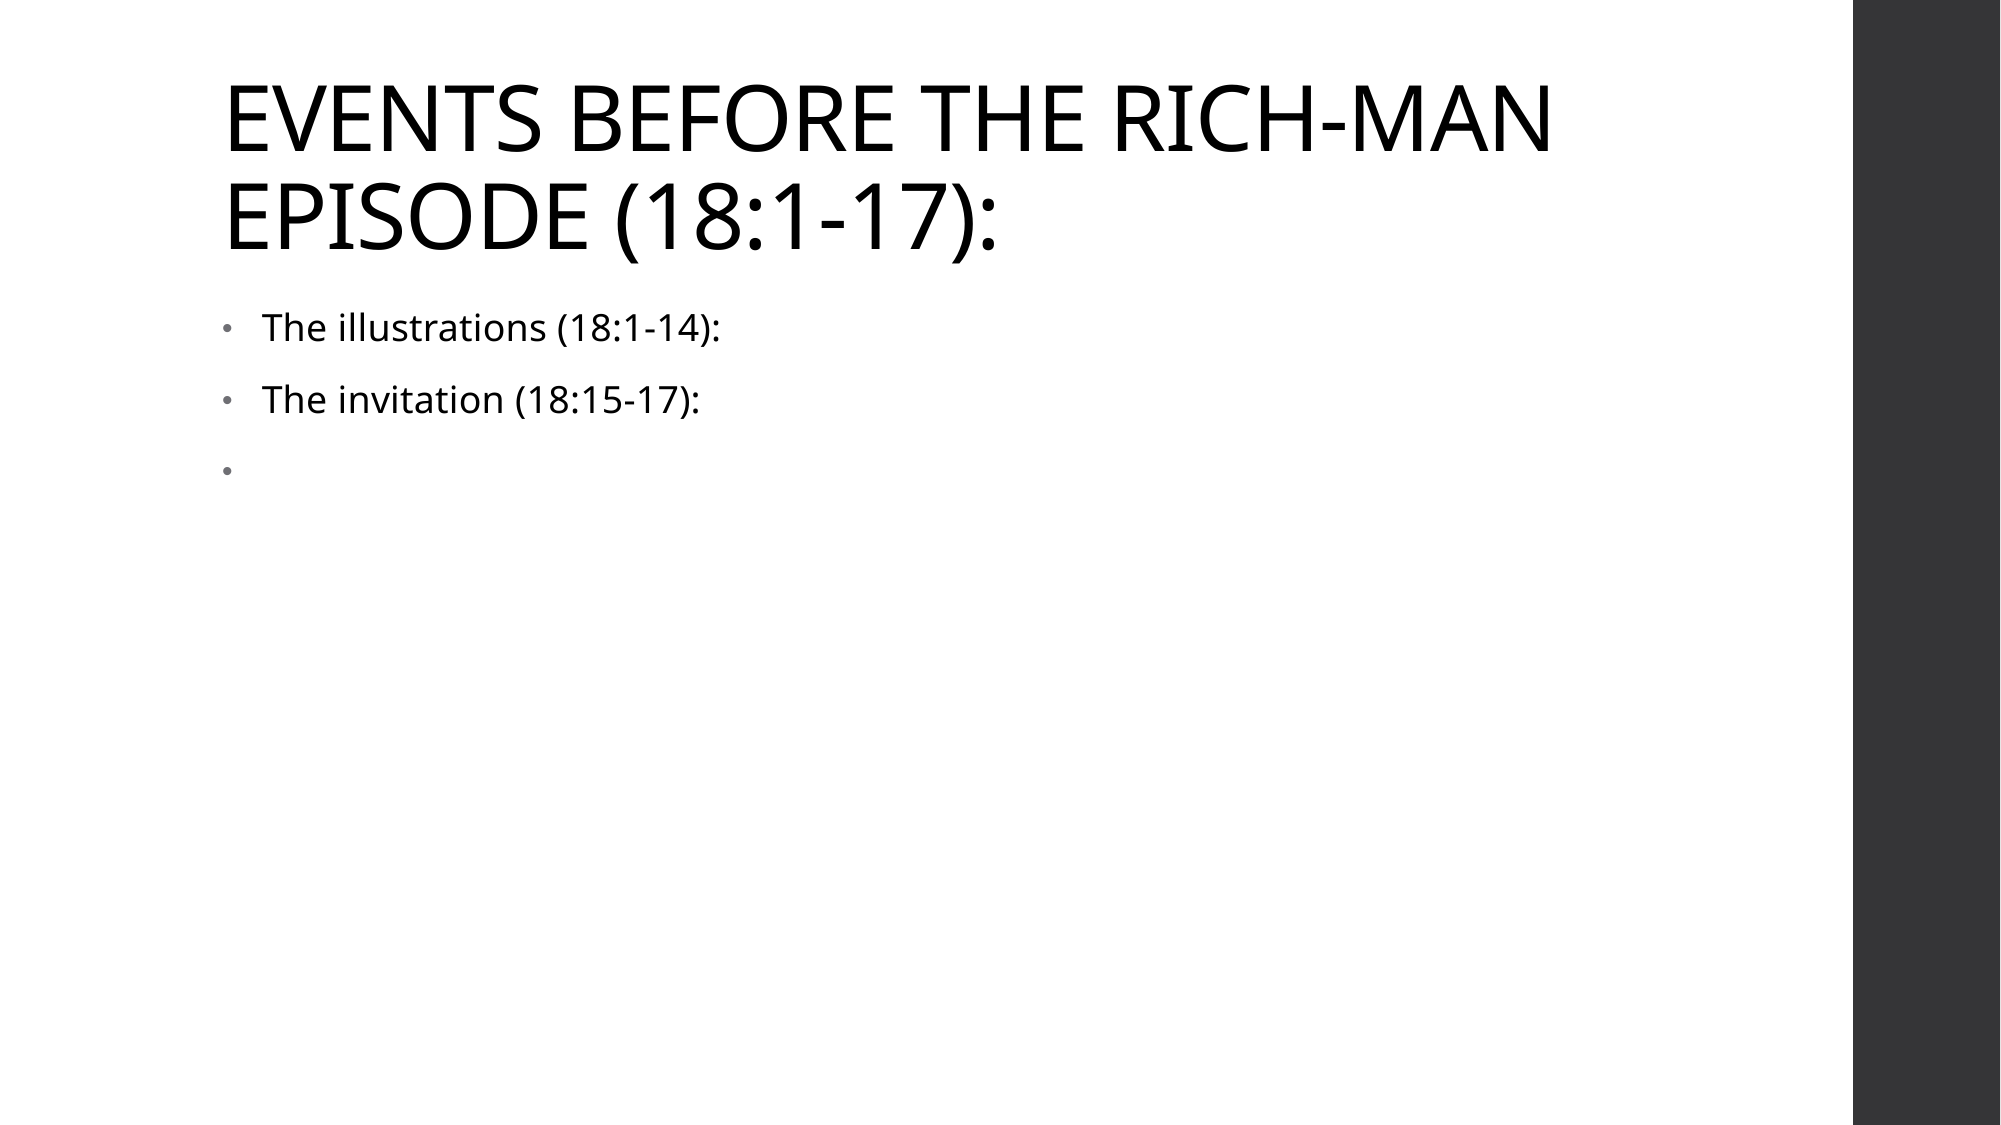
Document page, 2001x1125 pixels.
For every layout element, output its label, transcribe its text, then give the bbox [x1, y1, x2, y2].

title EVENTS BEFORE THE RICH-MAN EPISODE (18:1-17): [206, 60, 1797, 278]
list The illustrations (18:1-14): The invitation (18:15-17): [206, 299, 1617, 1014]
